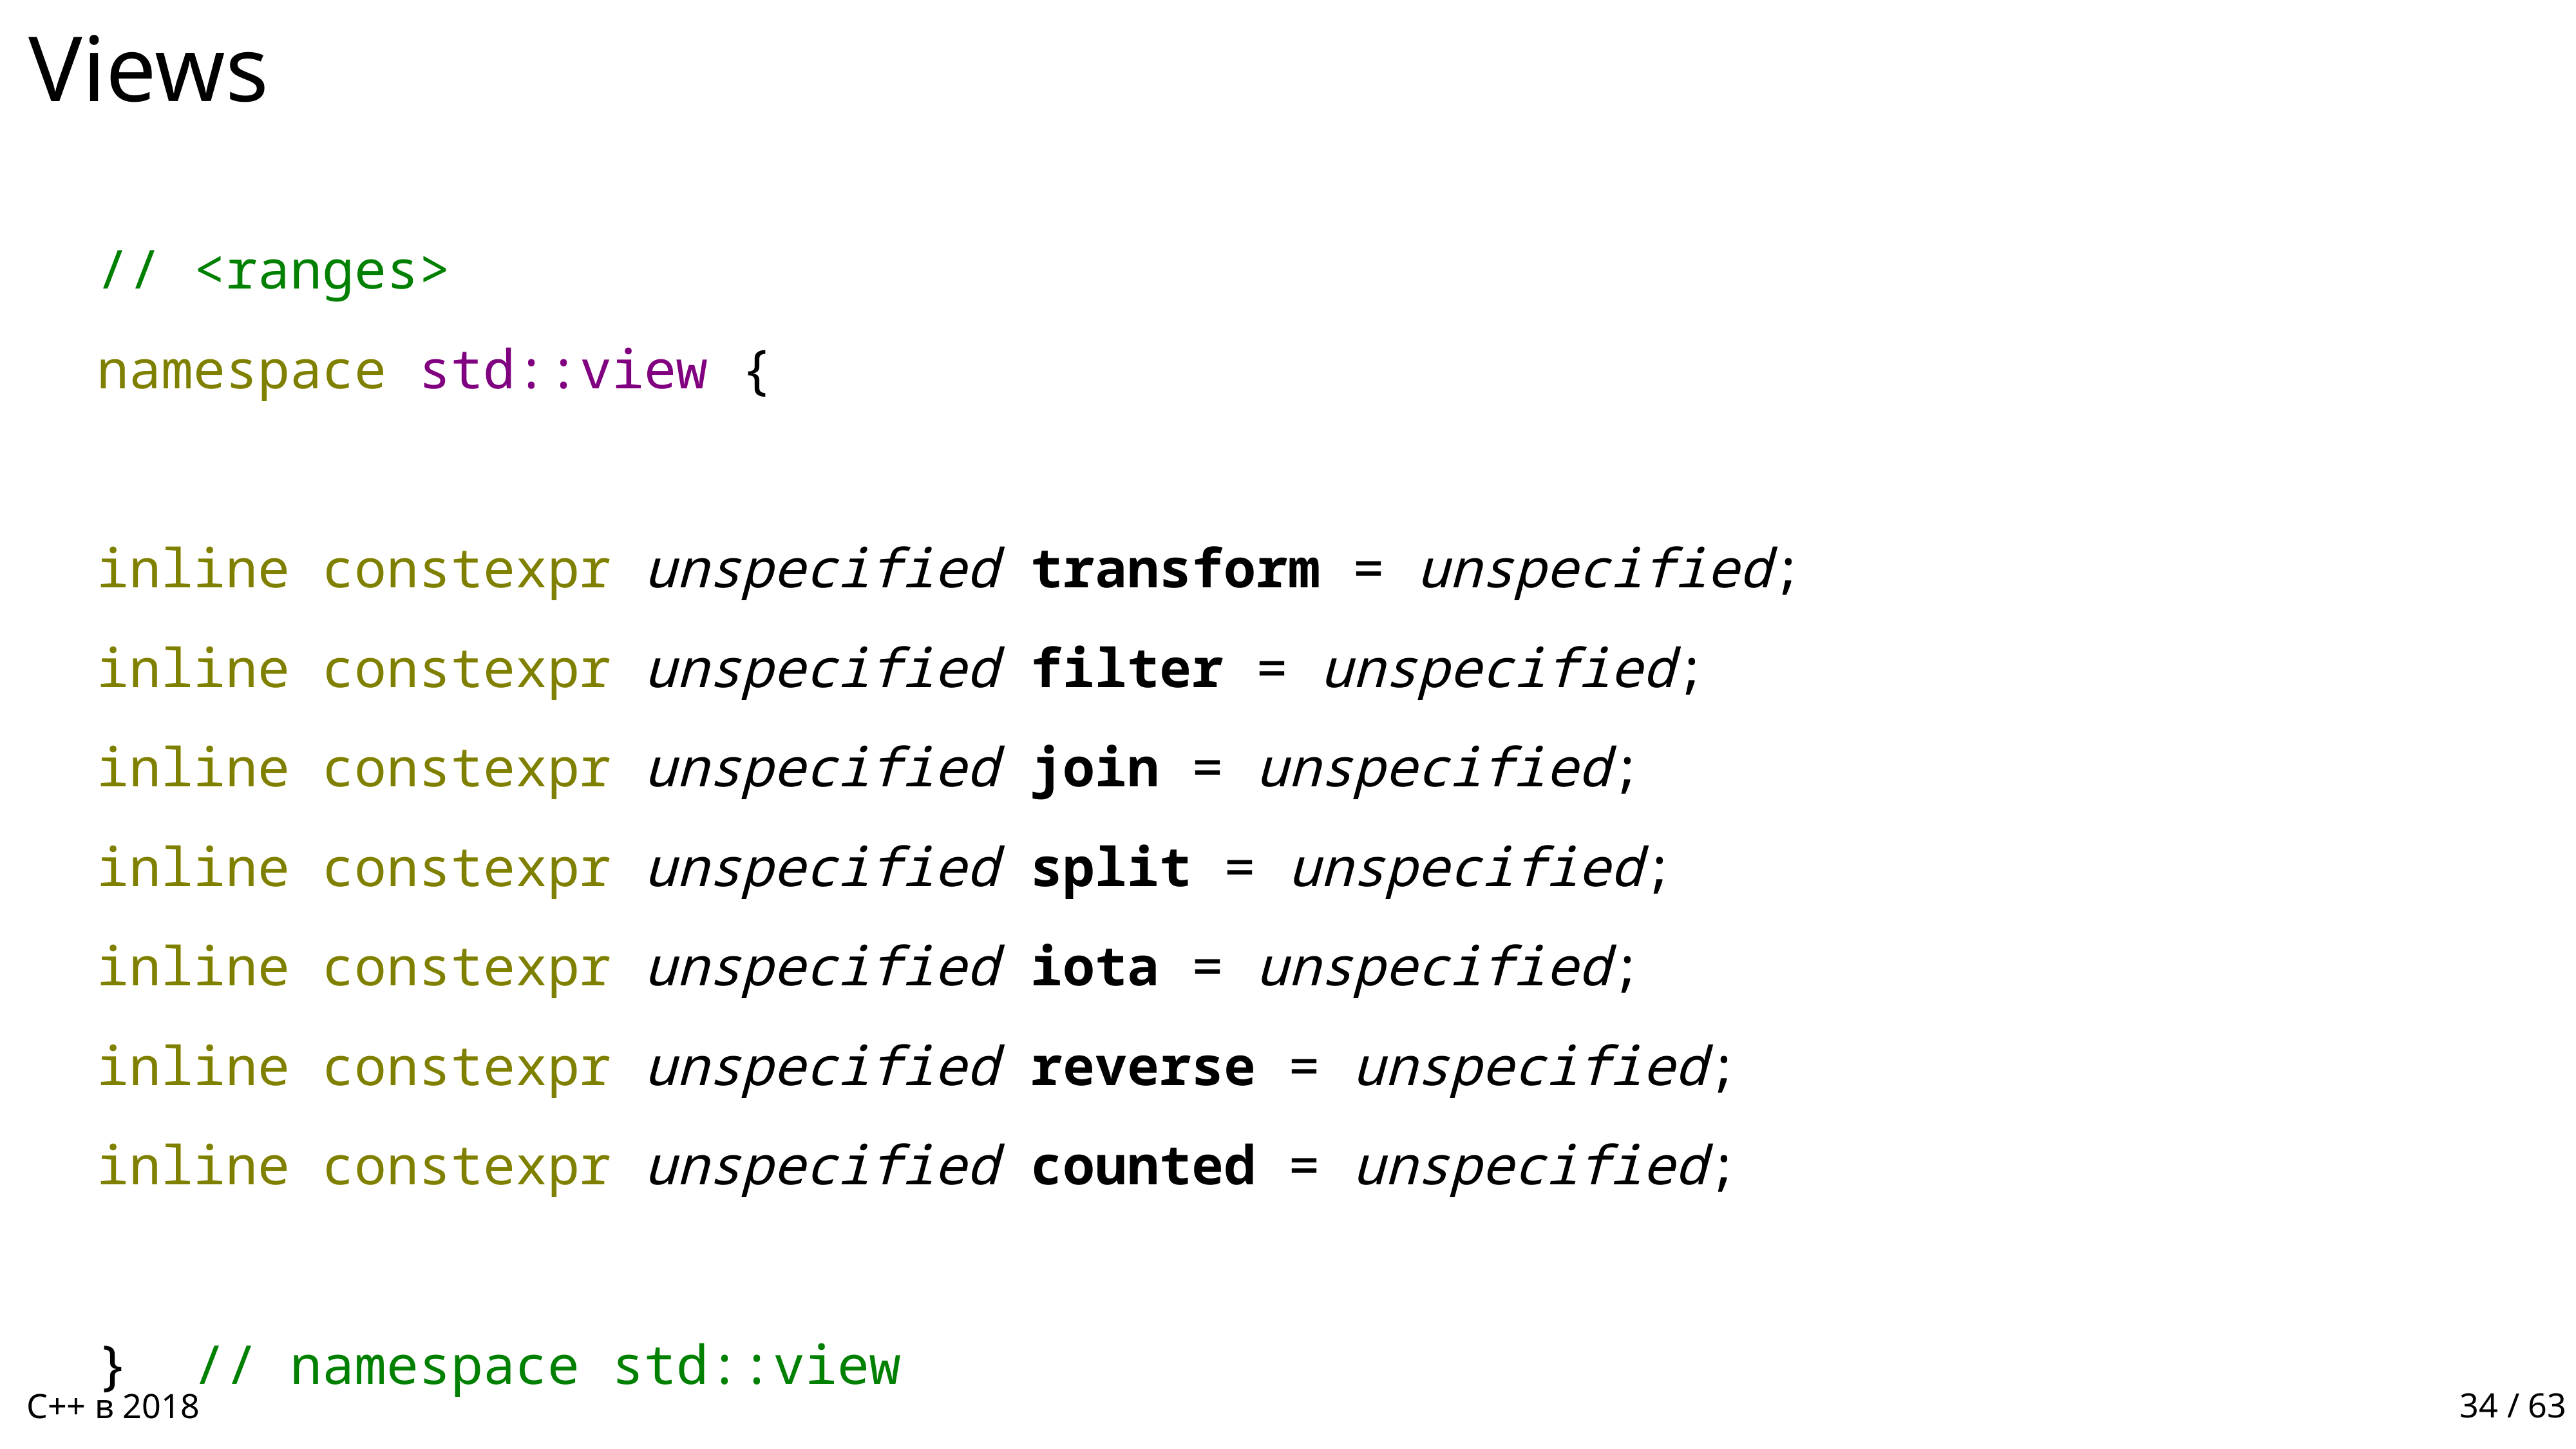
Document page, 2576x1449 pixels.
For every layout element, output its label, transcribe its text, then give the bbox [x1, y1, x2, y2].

list // <ranges> namespace std::view { inline constexpr unspecified transform = unspecified; inline constexpr unspecified filter = unspecified; inline constexpr unspecified join = unspecified; inline constexpr unspecified split = unspecified; inline constexpr unspecified iota = unspecified; inline constexpr unspecified reverse = unspecified; inline constexpr unspecified counted = unspecified; } // namespace std::view [87, 214, 2551, 1382]
list <number> / 63 [1479, 1376, 2576, 1431]
list C++ в 2018 [17, 1376, 1114, 1431]
title Views [19, 19, 2551, 155]
